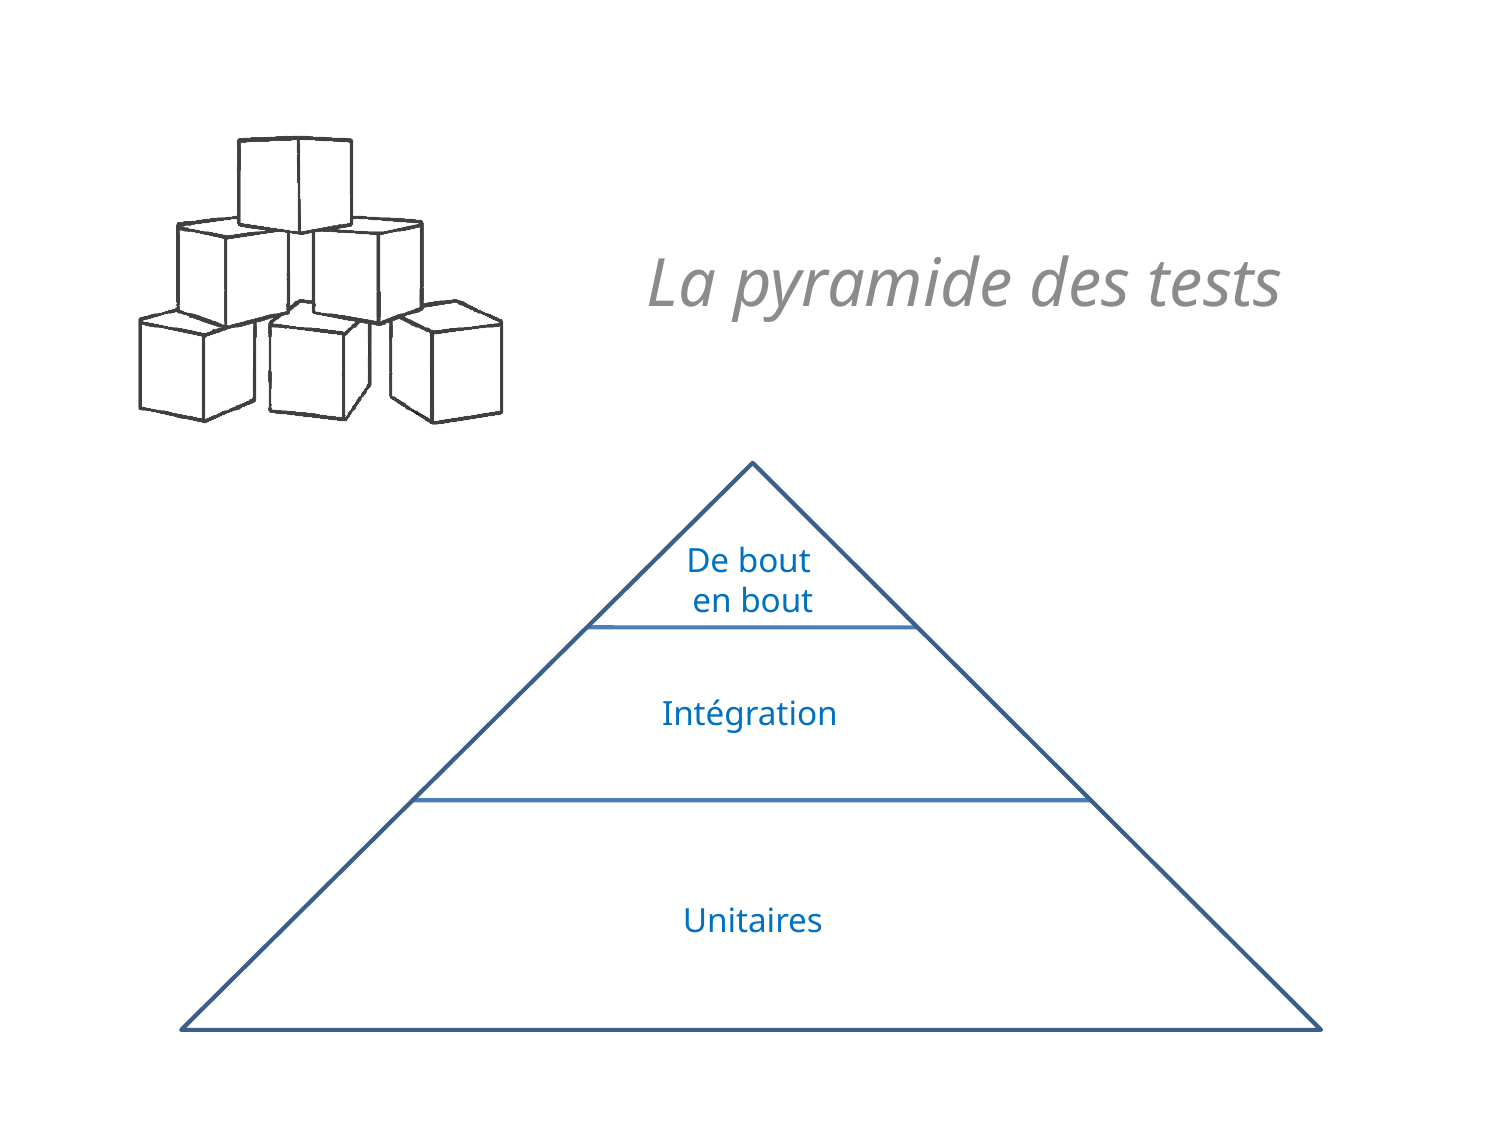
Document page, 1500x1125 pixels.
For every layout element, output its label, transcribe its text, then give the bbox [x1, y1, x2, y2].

text_box Unitaires [628, 892, 877, 947]
text_box La pyramide des tests [704, 467, 801, 516]
text_box De bout en bout [659, 531, 680, 551]
text_box De bout en bout [825, 531, 847, 553]
text_box La pyramide des tests [506, 44, 1424, 516]
text_box Intégration [625, 684, 874, 739]
text_box De bout en bout [659, 531, 847, 624]
picture [134, 121, 507, 438]
